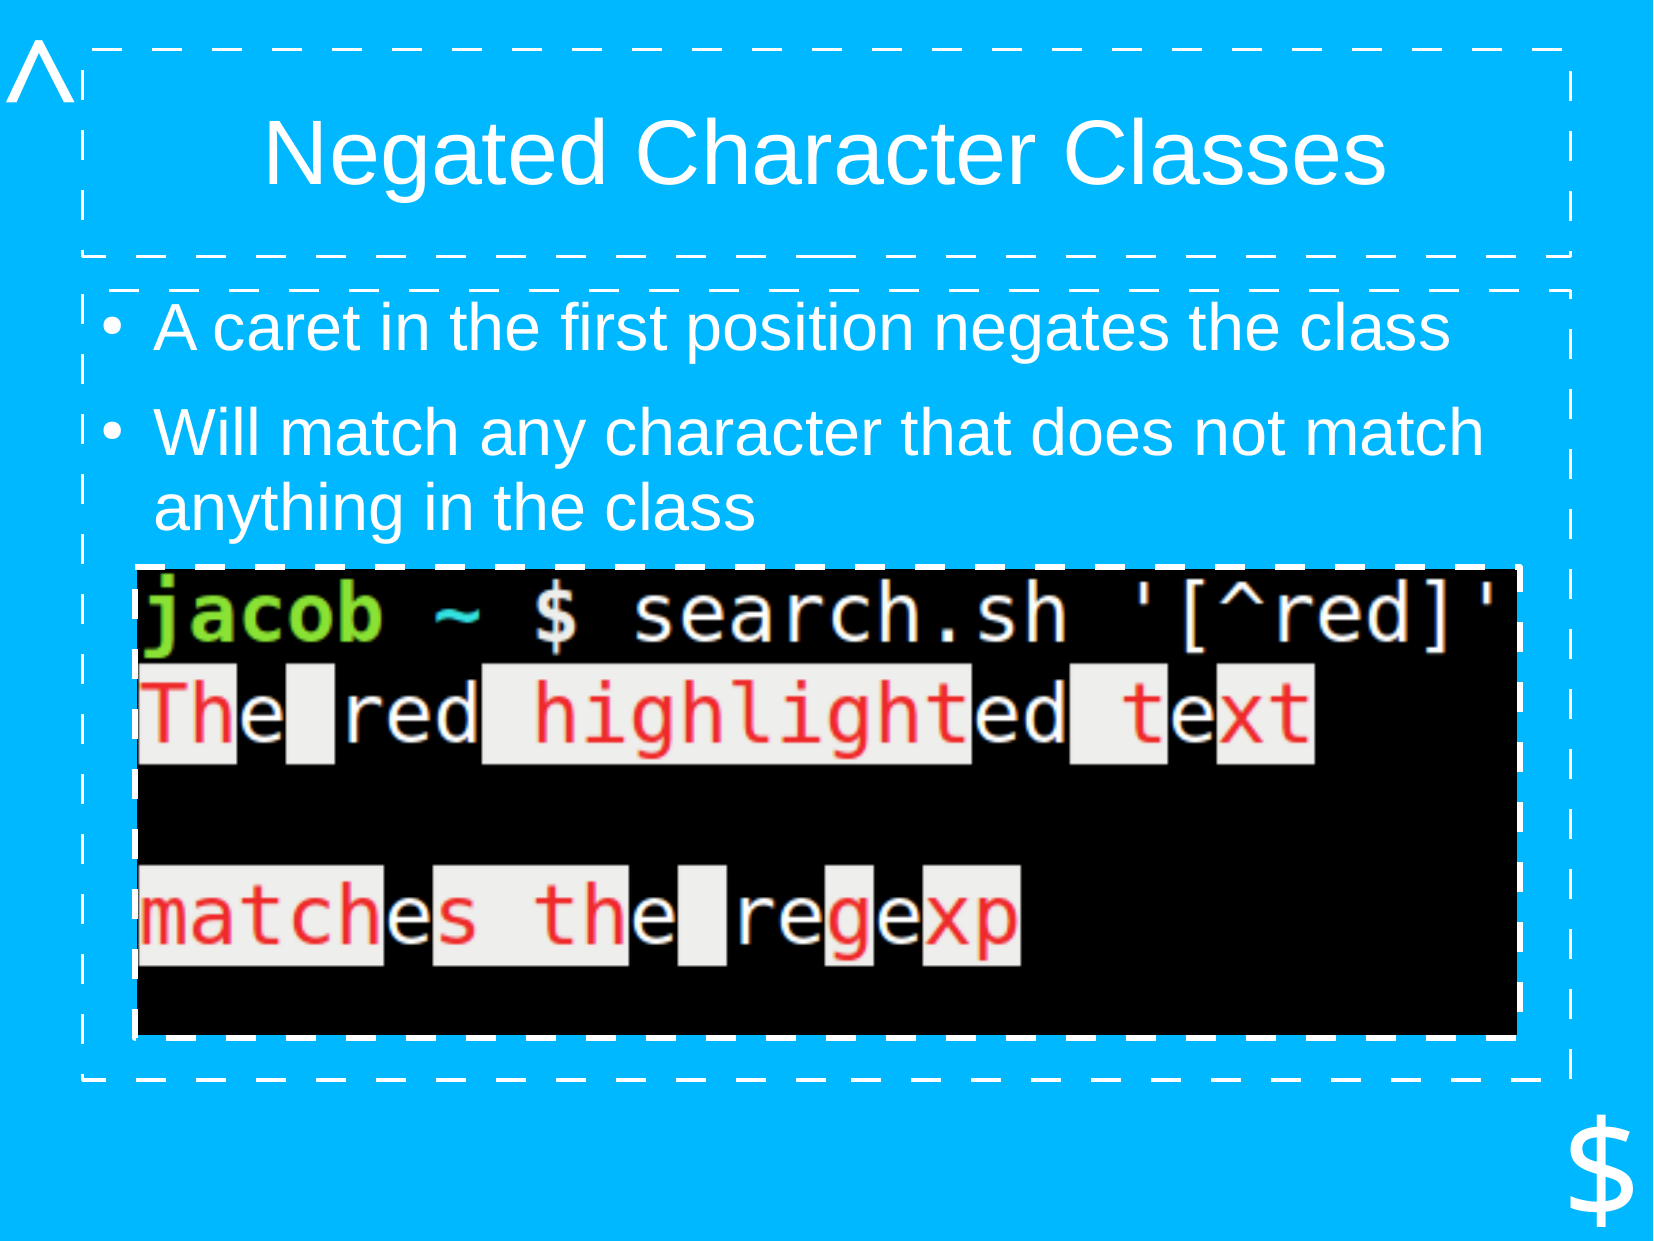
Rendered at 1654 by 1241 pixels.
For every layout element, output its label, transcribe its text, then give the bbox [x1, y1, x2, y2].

title Negated Character Classes [82, 49, 1571, 257]
picture [137, 570, 1517, 1036]
list A caret in the first position negates the class Will match any character that does not match anything in the class [82, 290, 1571, 1081]
